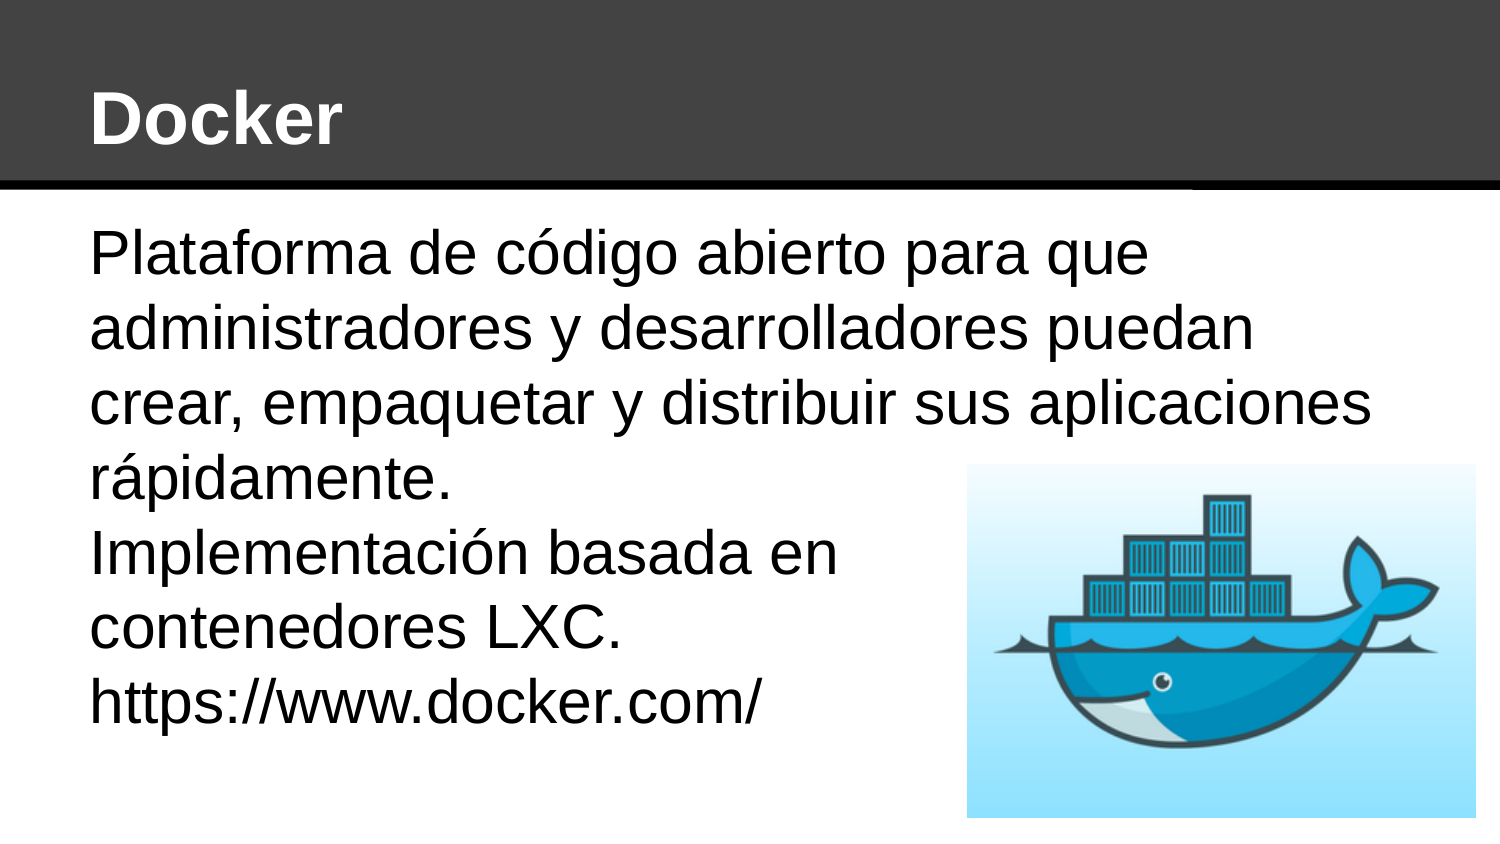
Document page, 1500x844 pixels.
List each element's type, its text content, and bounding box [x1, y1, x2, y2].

text_box Docker [75, 33, 1425, 175]
picture [967, 464, 1476, 818]
text_box Plataforma de código abierto para que administradores y desarrolladores puedan crear, empaquetar y distribuir sus aplicaciones rápidamente. Implementación basada en contenedores LXC. https://www.docker.com/ [75, 196, 1425, 808]
